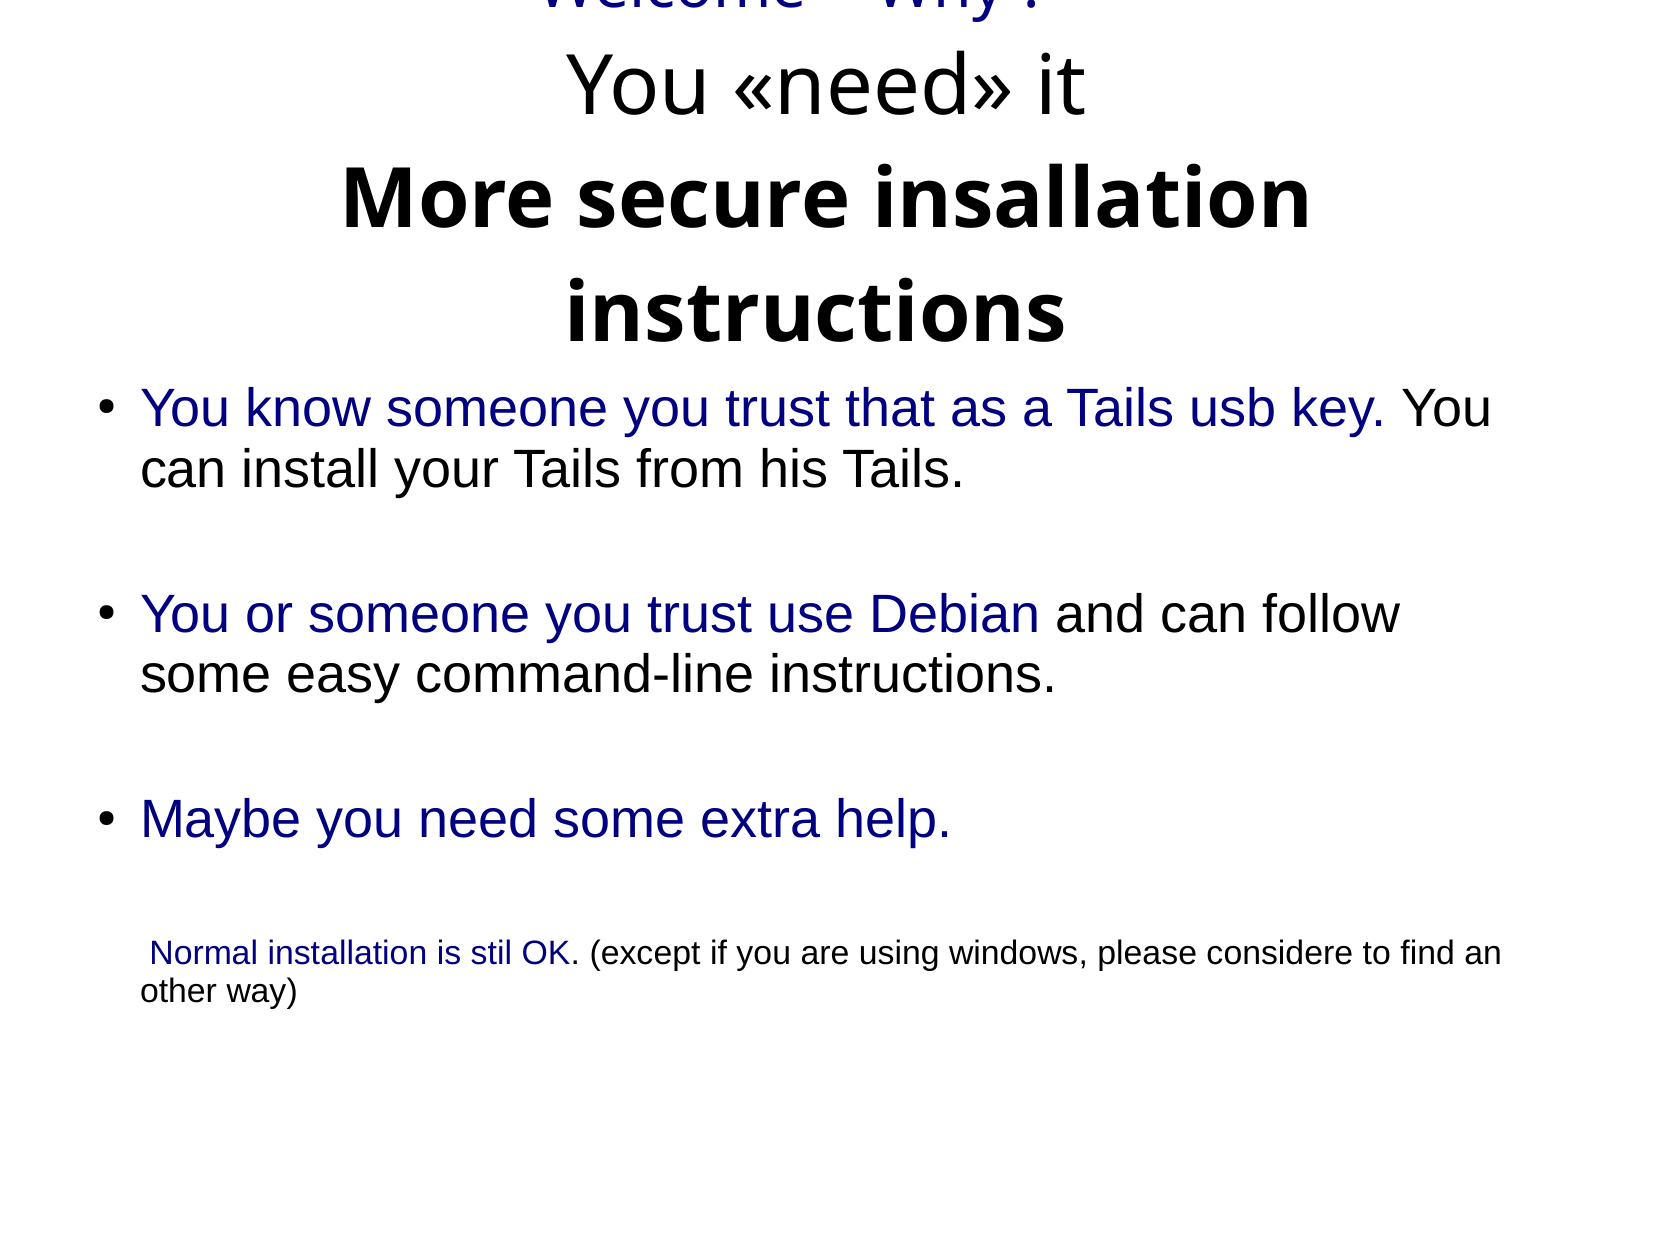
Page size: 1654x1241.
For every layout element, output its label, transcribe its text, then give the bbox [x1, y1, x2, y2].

title Welcome > Why ? > You «need» it More secure insallation instructions [82, 8, 1571, 298]
list You know someone you trust that as a Tails usb key. You can install your Tails from his Tails. You or someone you trust use Debian and can follow some easy command-line instructions. Maybe you need some extra help. Normal installation is stil OK. (except if you are using windows, please considere to find an other way) [82, 377, 1538, 1010]
